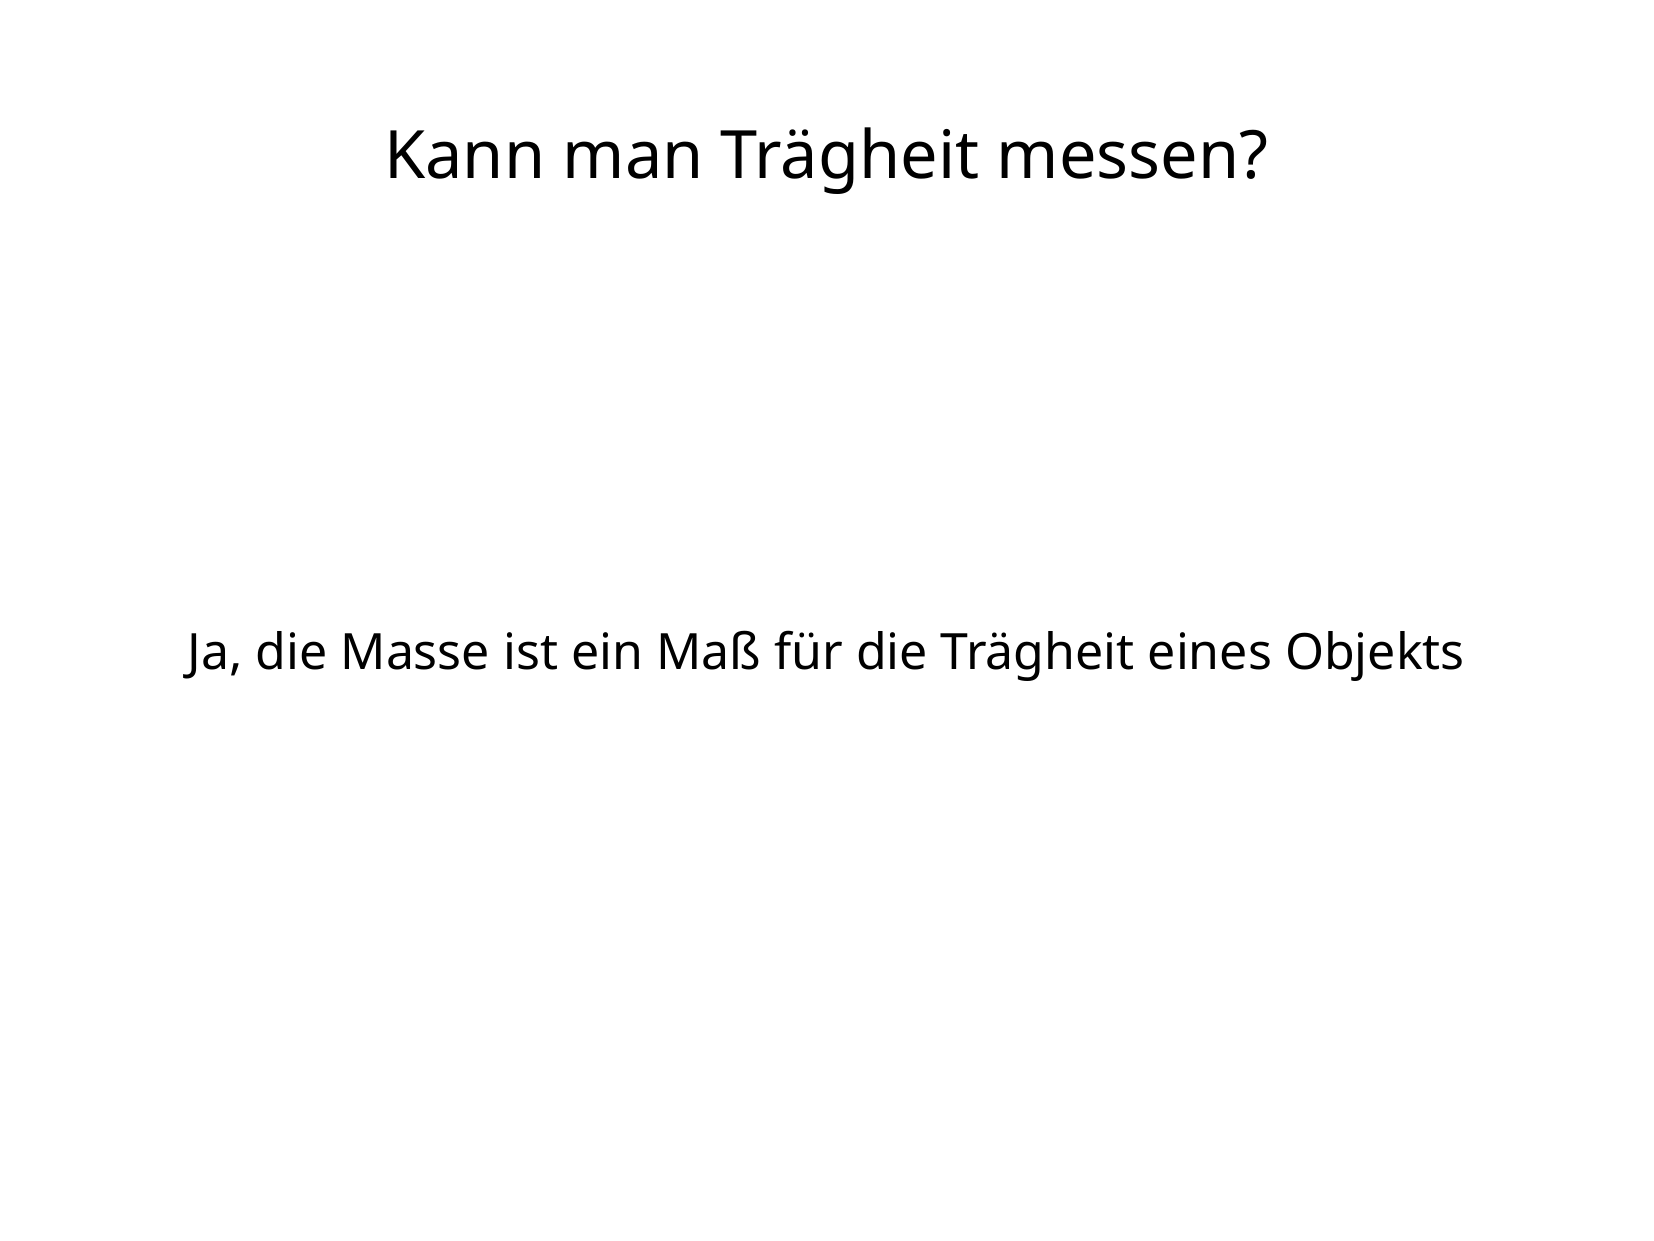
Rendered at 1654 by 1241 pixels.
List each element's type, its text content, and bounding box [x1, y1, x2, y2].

subtitle Ja, die Masse ist ein Maß für die Trägheit eines Objekts [82, 290, 1571, 1010]
title Kann man Trägheit messen? [82, 49, 1571, 257]
